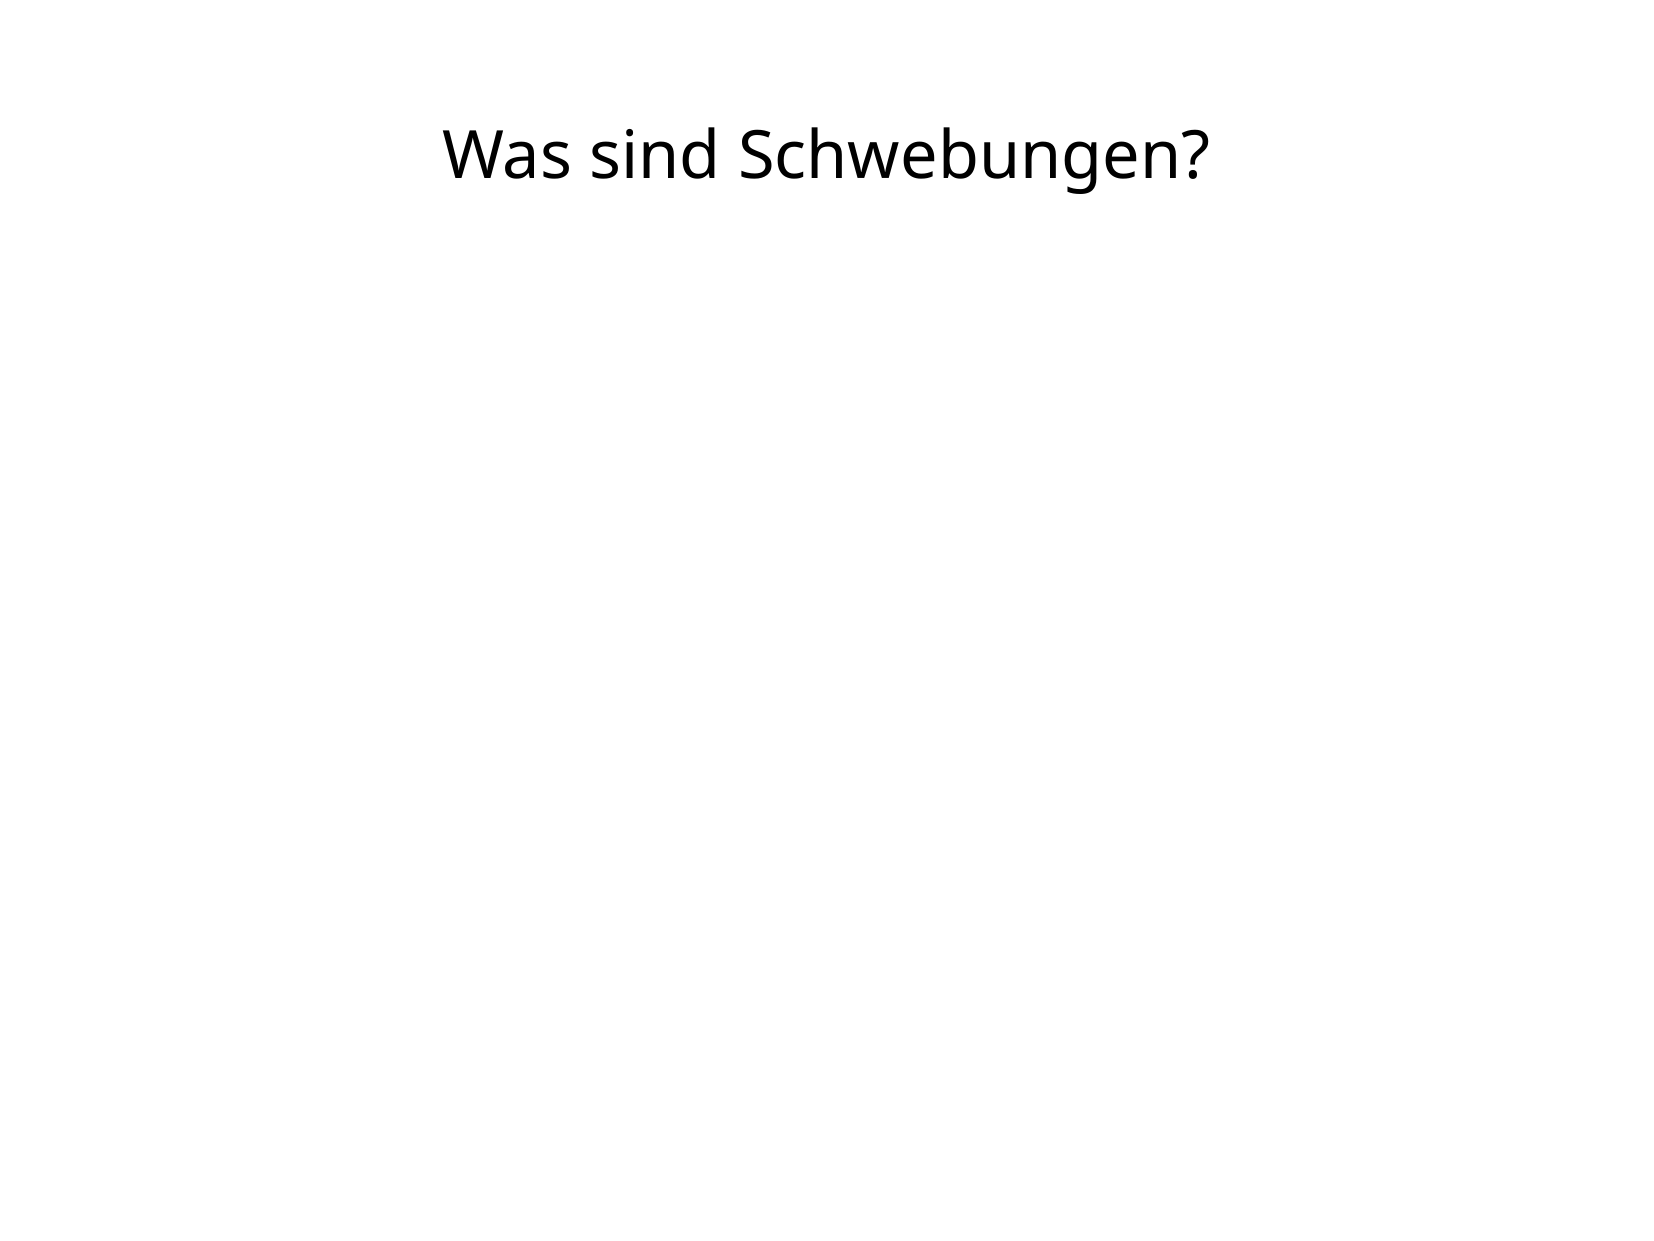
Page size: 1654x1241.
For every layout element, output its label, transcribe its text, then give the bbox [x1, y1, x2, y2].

title Was sind Schwebungen? [82, 49, 1571, 257]
